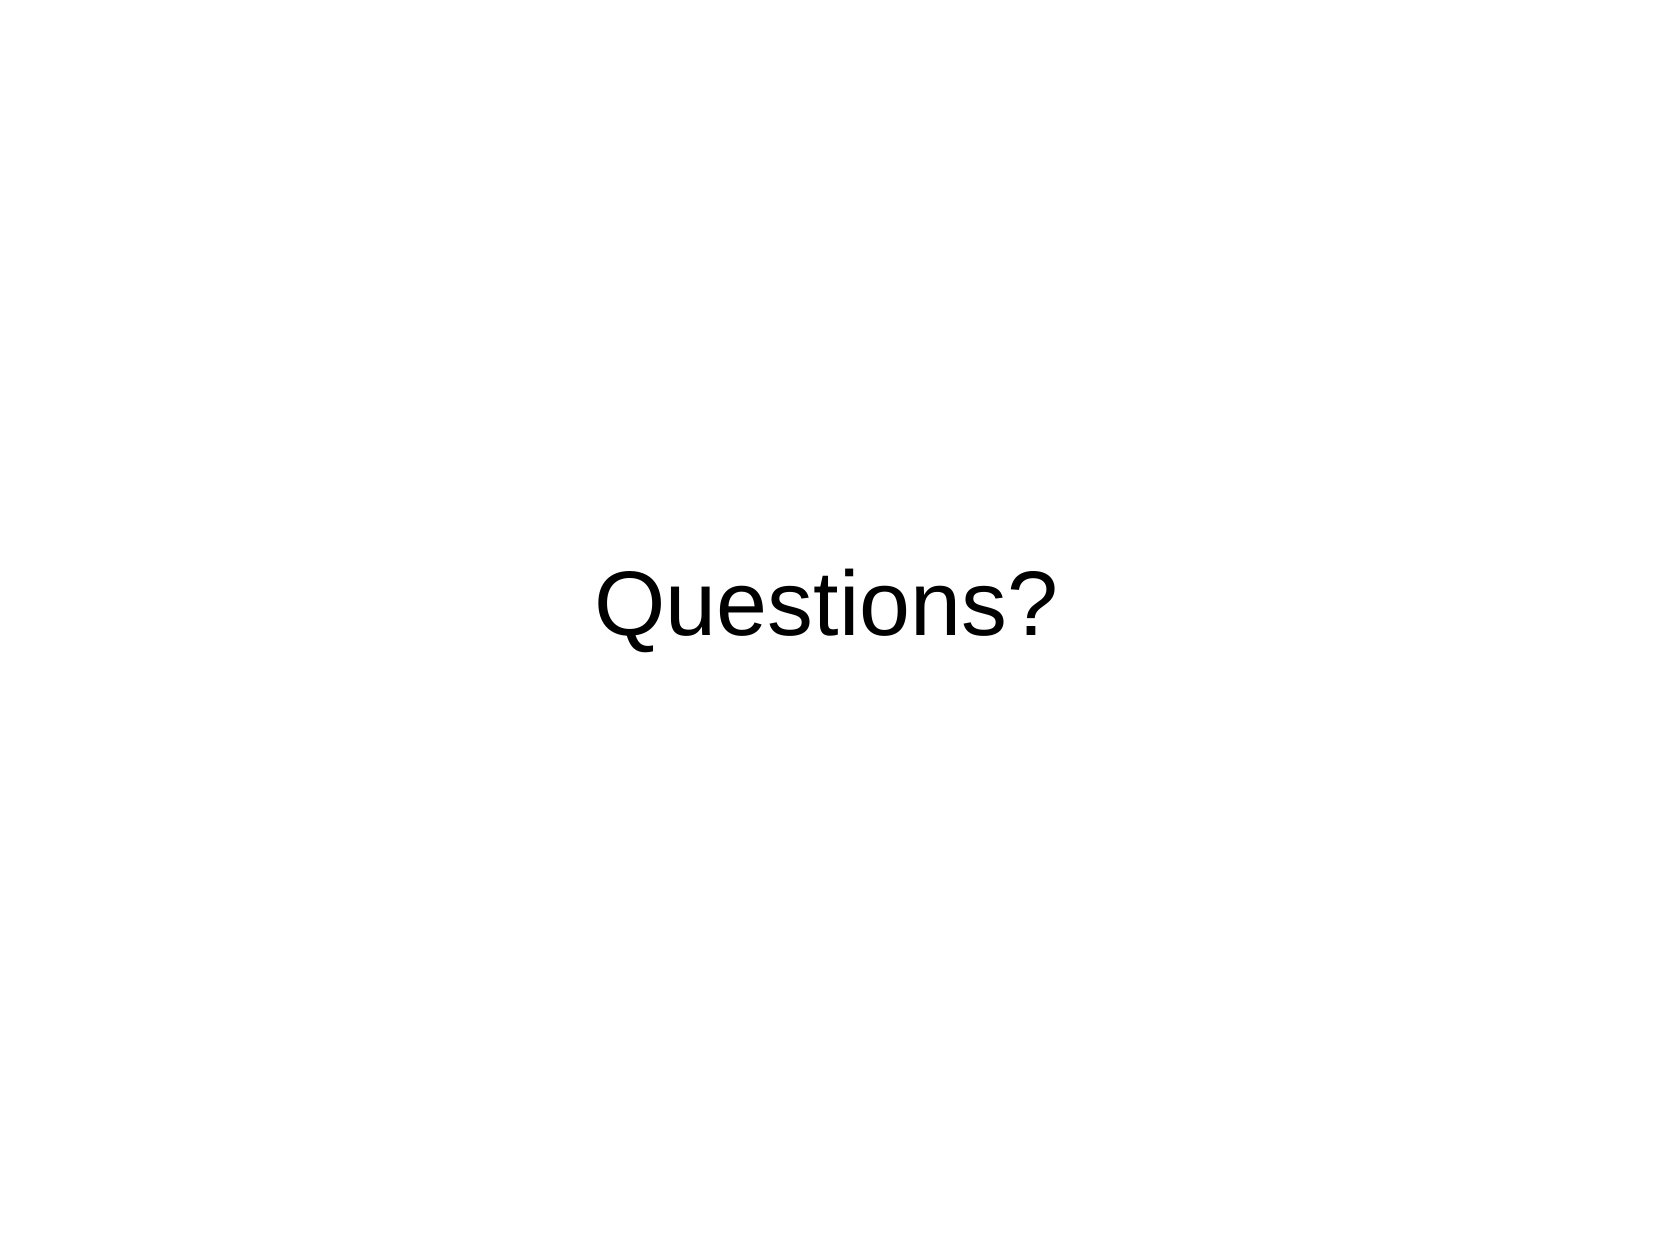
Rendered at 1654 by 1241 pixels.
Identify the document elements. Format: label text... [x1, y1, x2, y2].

title Questions? [82, 49, 1571, 1158]
